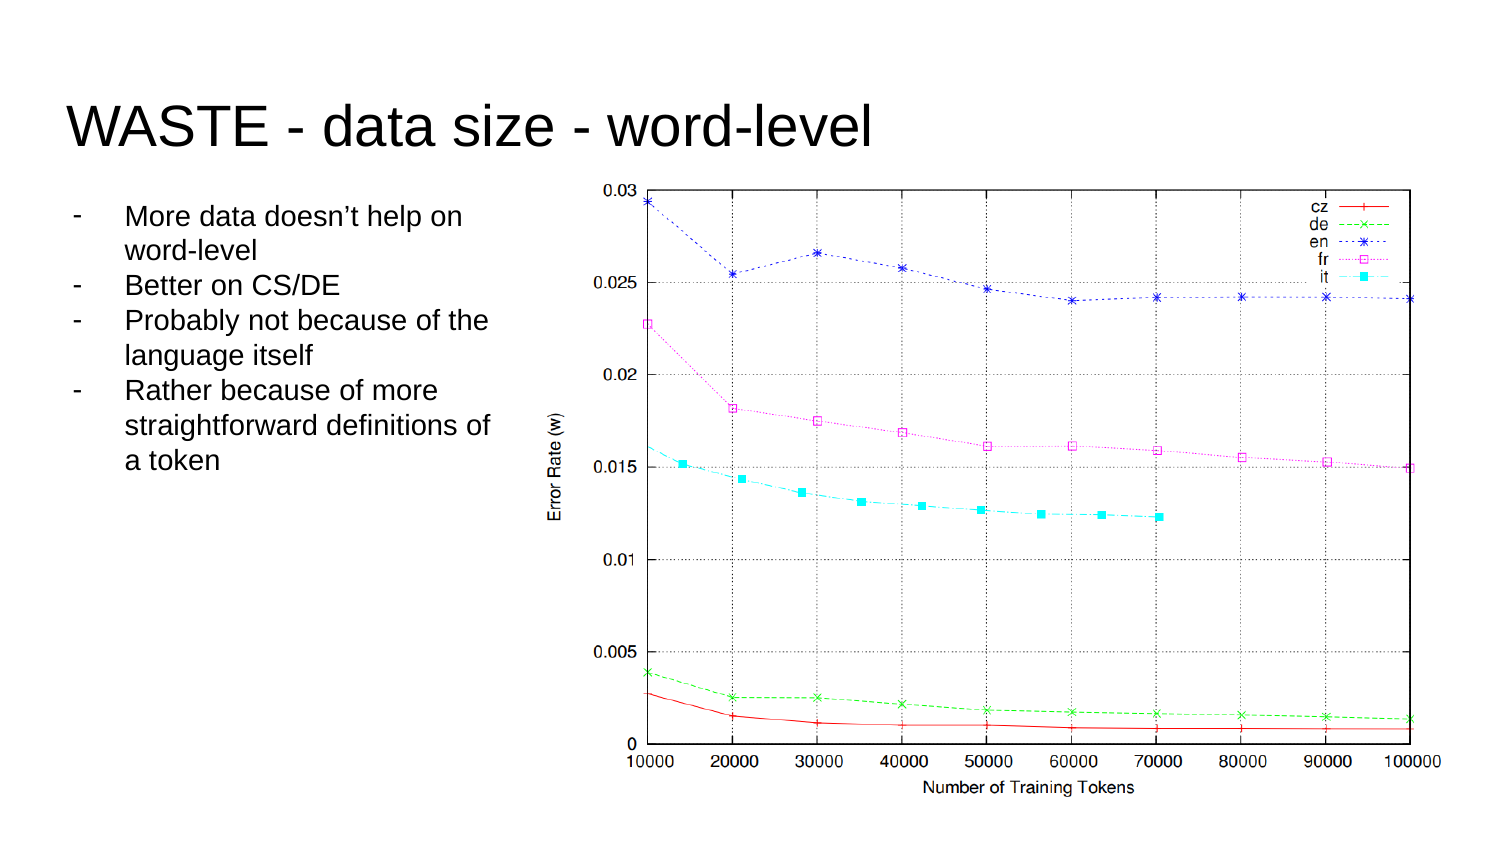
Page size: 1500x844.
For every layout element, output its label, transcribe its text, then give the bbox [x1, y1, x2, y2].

picture [530, 174, 1470, 802]
title WASTE - data size - word-level [51, 72, 1449, 167]
text_box More data doesn’t help on word-level Better on CS/DE Probably not because of the language itself Rather because of more straightforward definitions of a token [34, 181, 514, 776]
